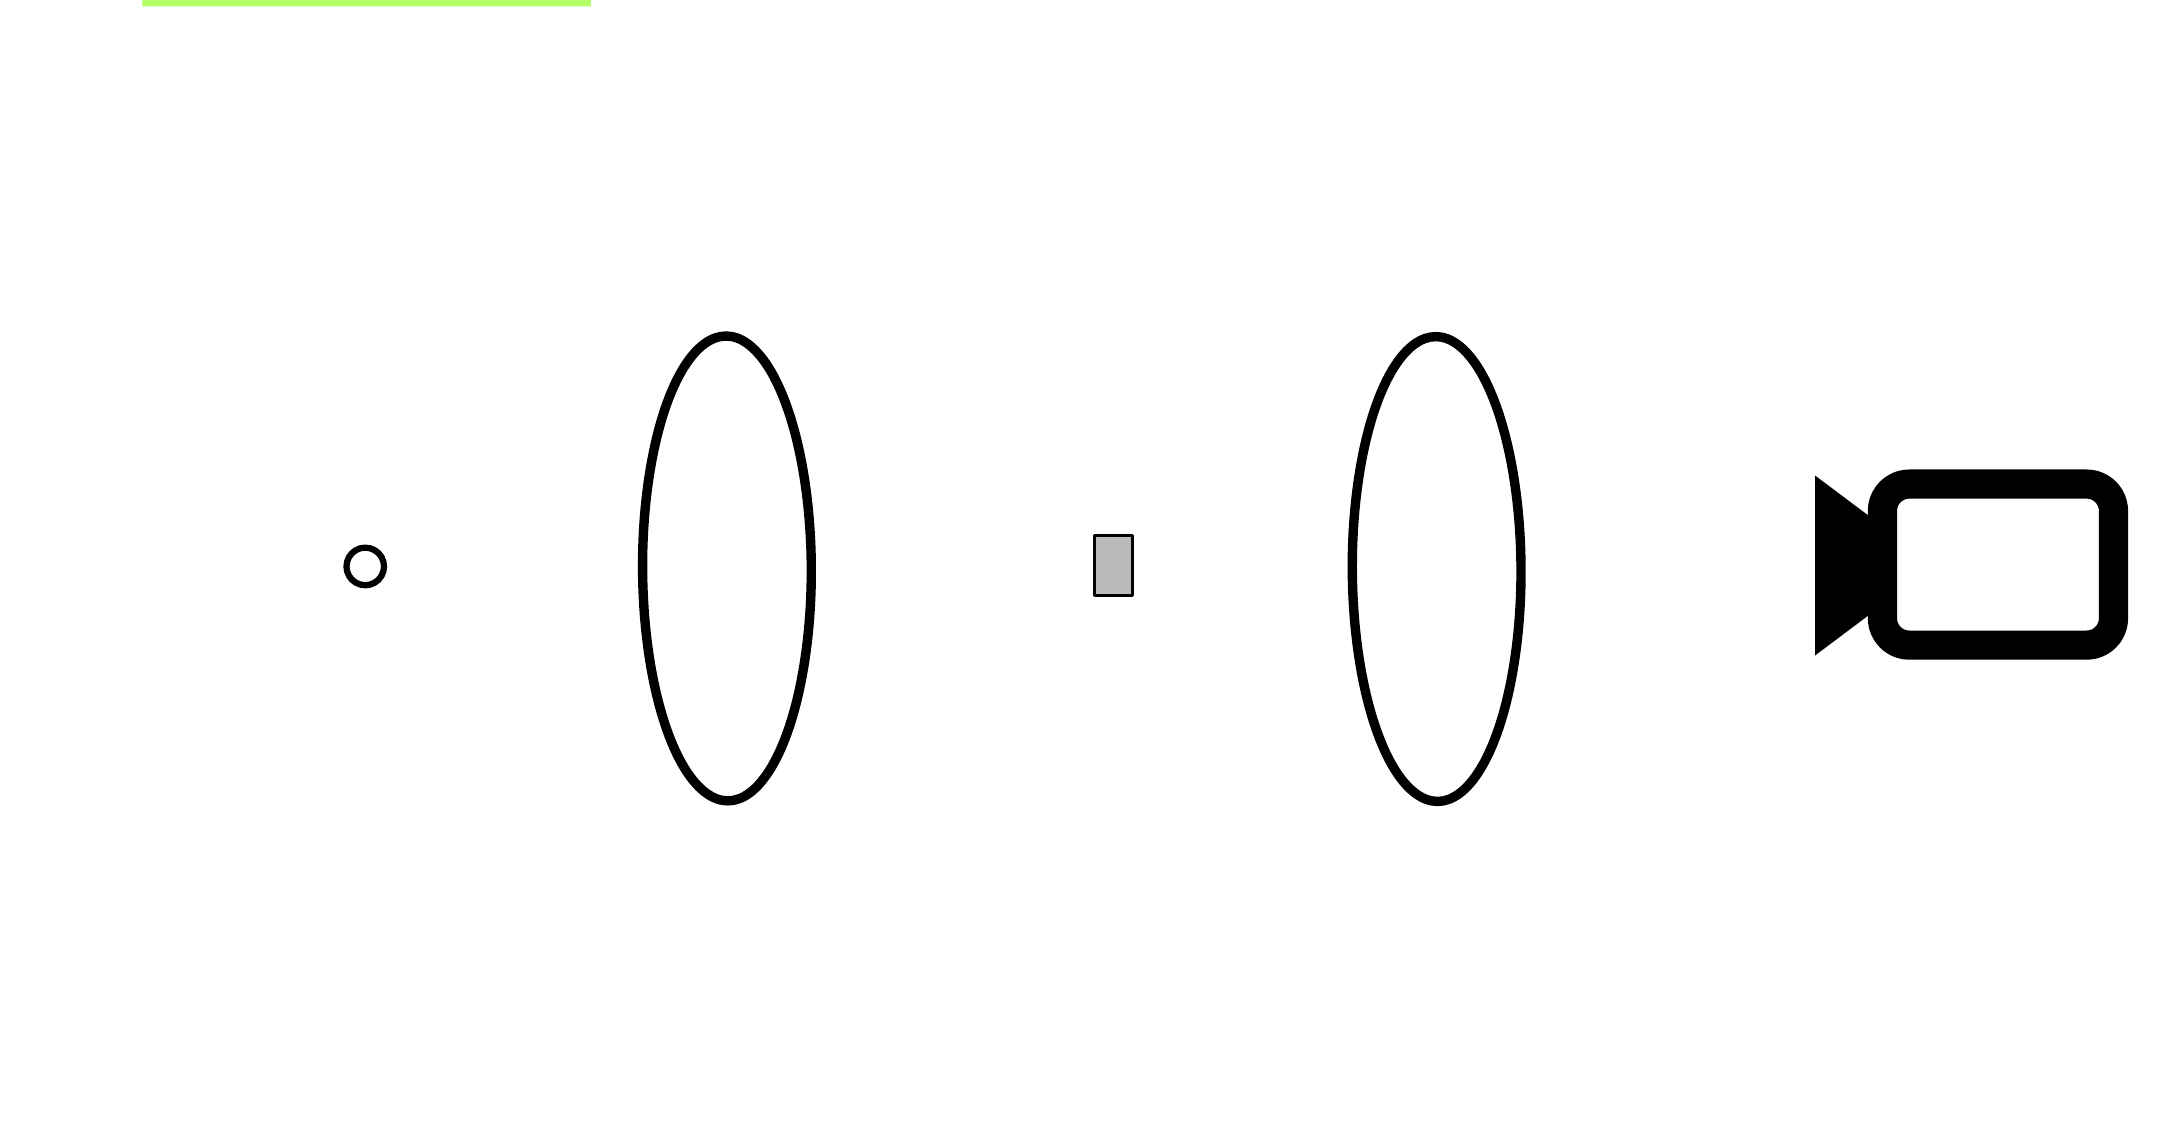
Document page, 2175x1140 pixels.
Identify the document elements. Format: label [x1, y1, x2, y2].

text_box [1352, 336, 1522, 802]
text_box [642, 336, 812, 801]
text_box [1815, 475, 1876, 656]
text_box [1094, 535, 1133, 596]
text_box [1882, 484, 2114, 646]
